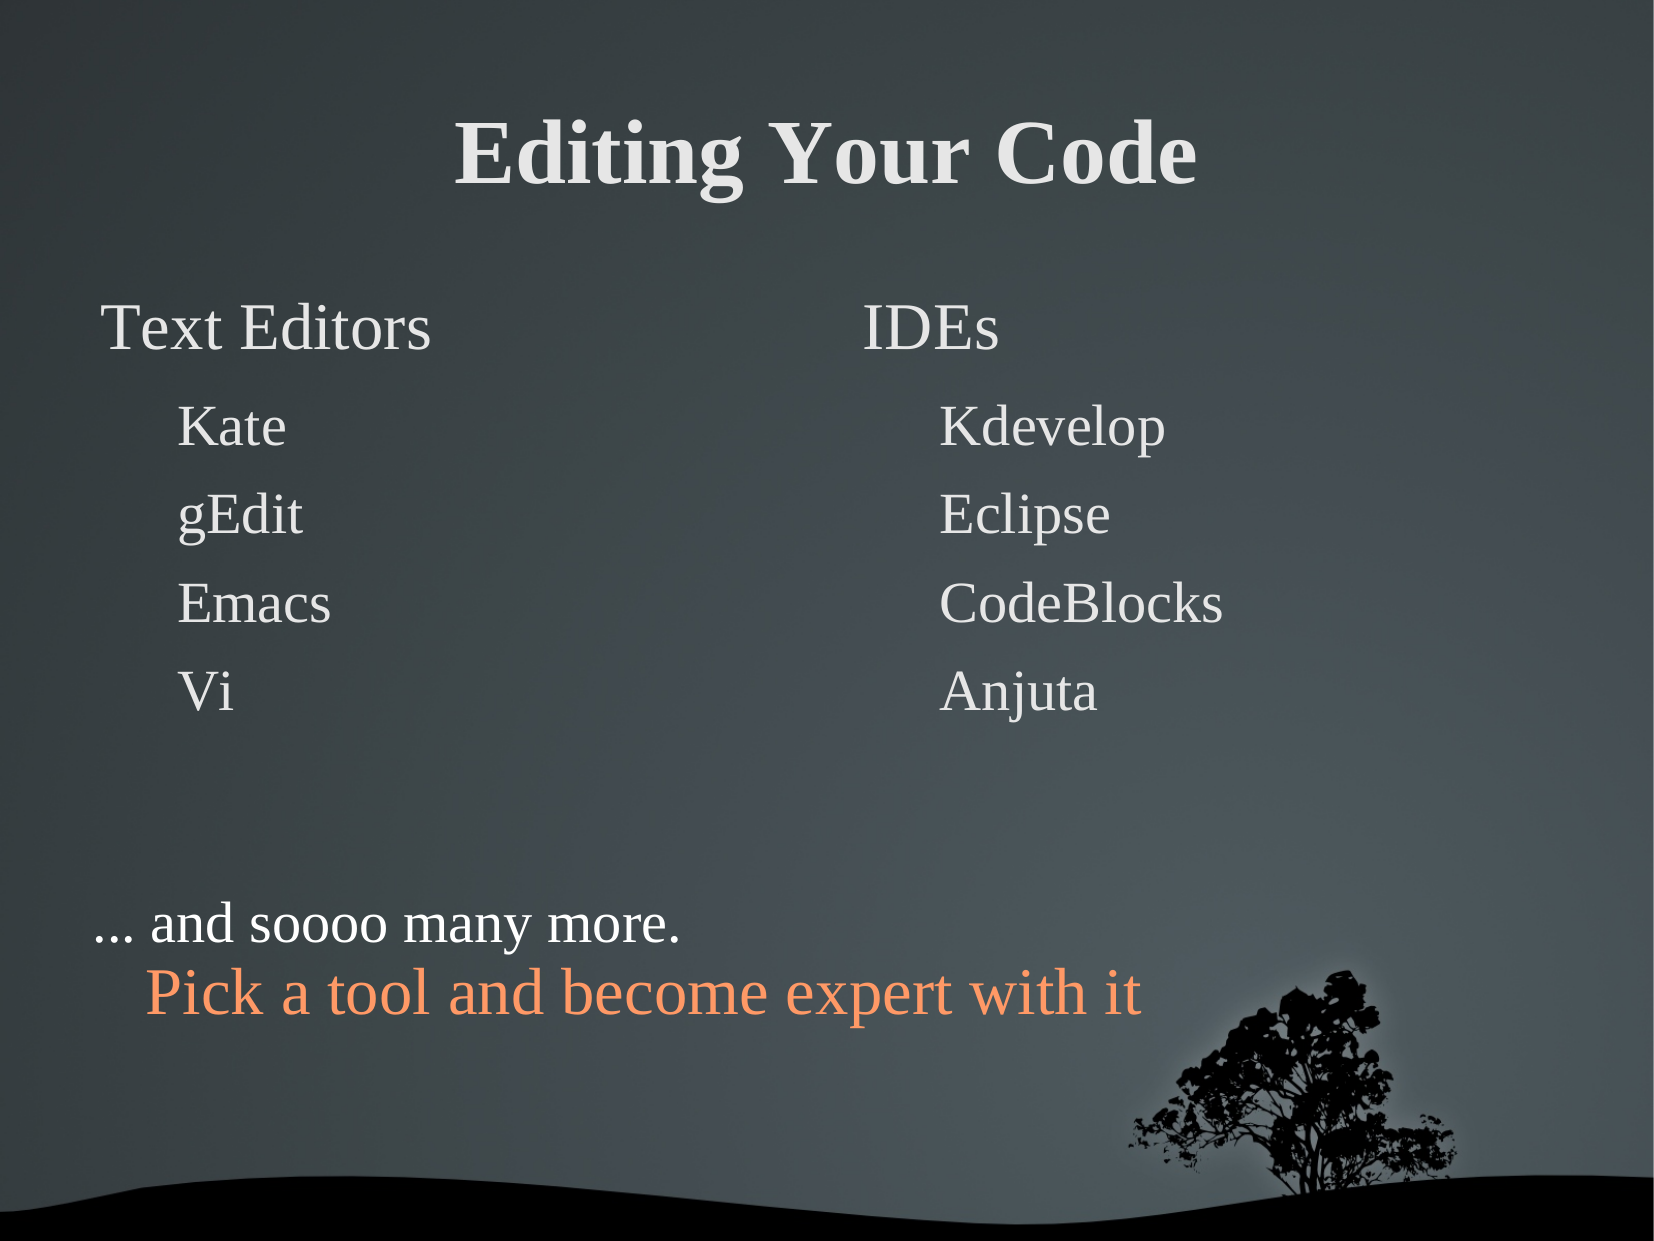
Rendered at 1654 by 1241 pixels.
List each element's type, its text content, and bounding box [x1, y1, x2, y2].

list IDEs Kdevelop Eclipse CodeBlocks Anjuta [845, 290, 1572, 1094]
list Text Editors Kate gEdit Emacs Vi [82, 290, 809, 826]
picture [0, 0, 1654, 1241]
title Editing Your Code [82, 49, 1571, 257]
list ... and soooo many more. Pick a tool and become expert with it [75, 890, 1201, 1126]
